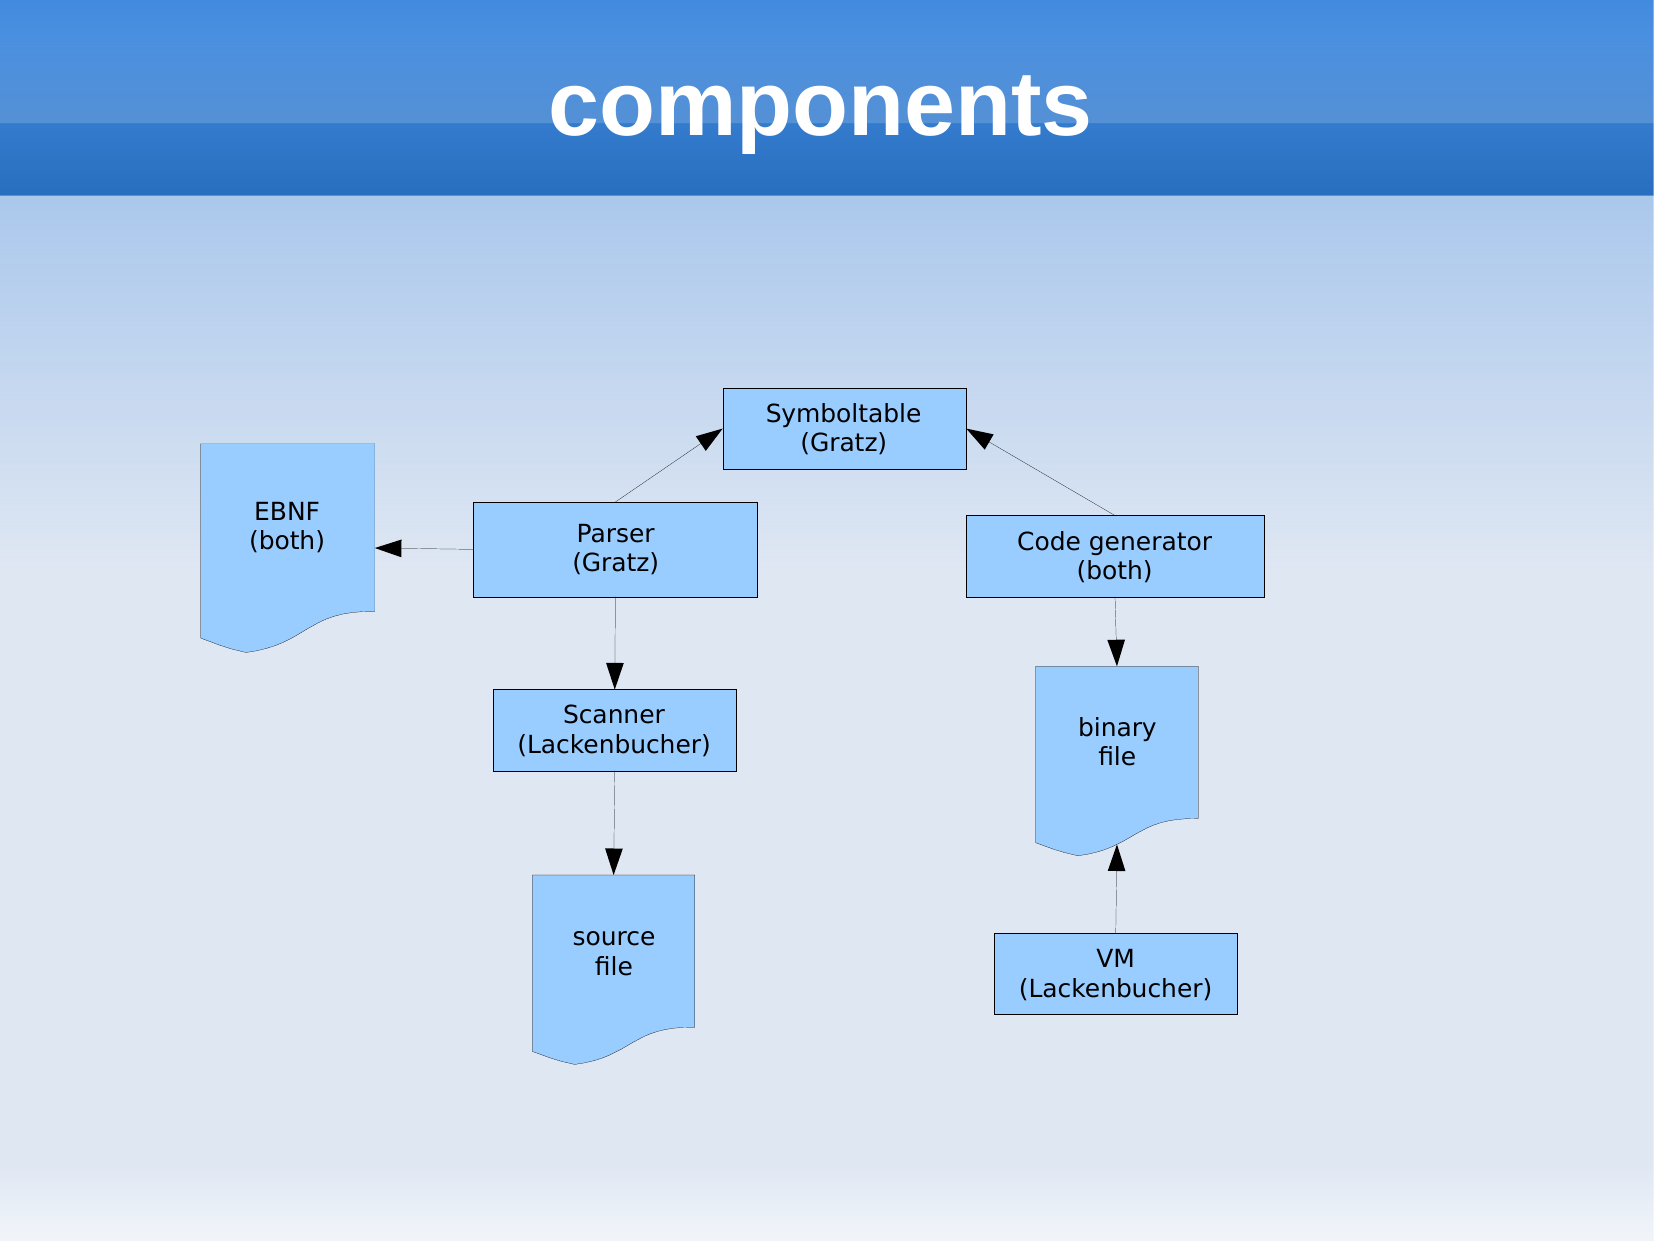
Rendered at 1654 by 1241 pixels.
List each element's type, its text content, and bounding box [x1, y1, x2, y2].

title components [76, 0, 1565, 208]
picture [0, 0, 1654, 1241]
chart [118, 274, 1607, 1093]
